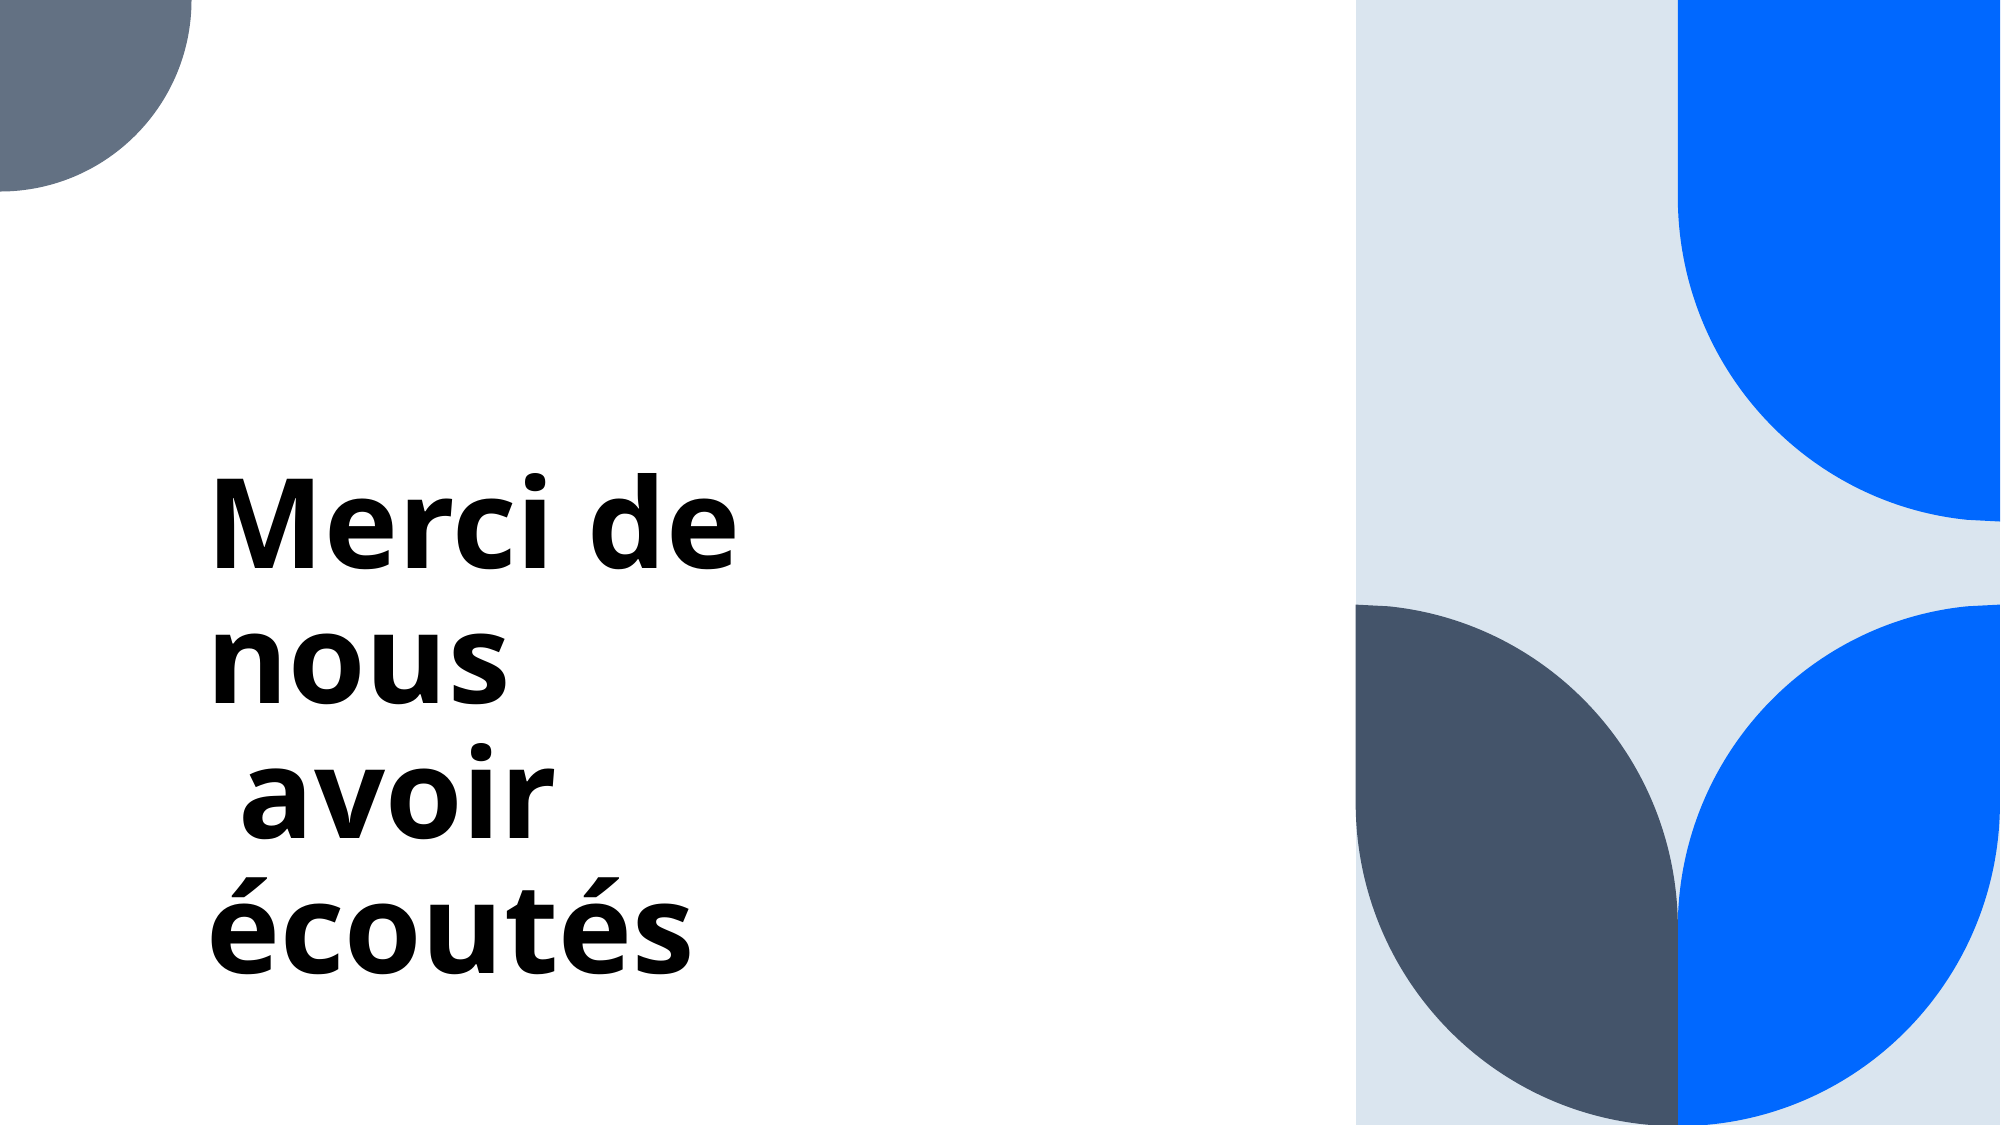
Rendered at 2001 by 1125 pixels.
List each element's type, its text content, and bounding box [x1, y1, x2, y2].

title Merci de nous avoir écoutés [191, 452, 1048, 767]
